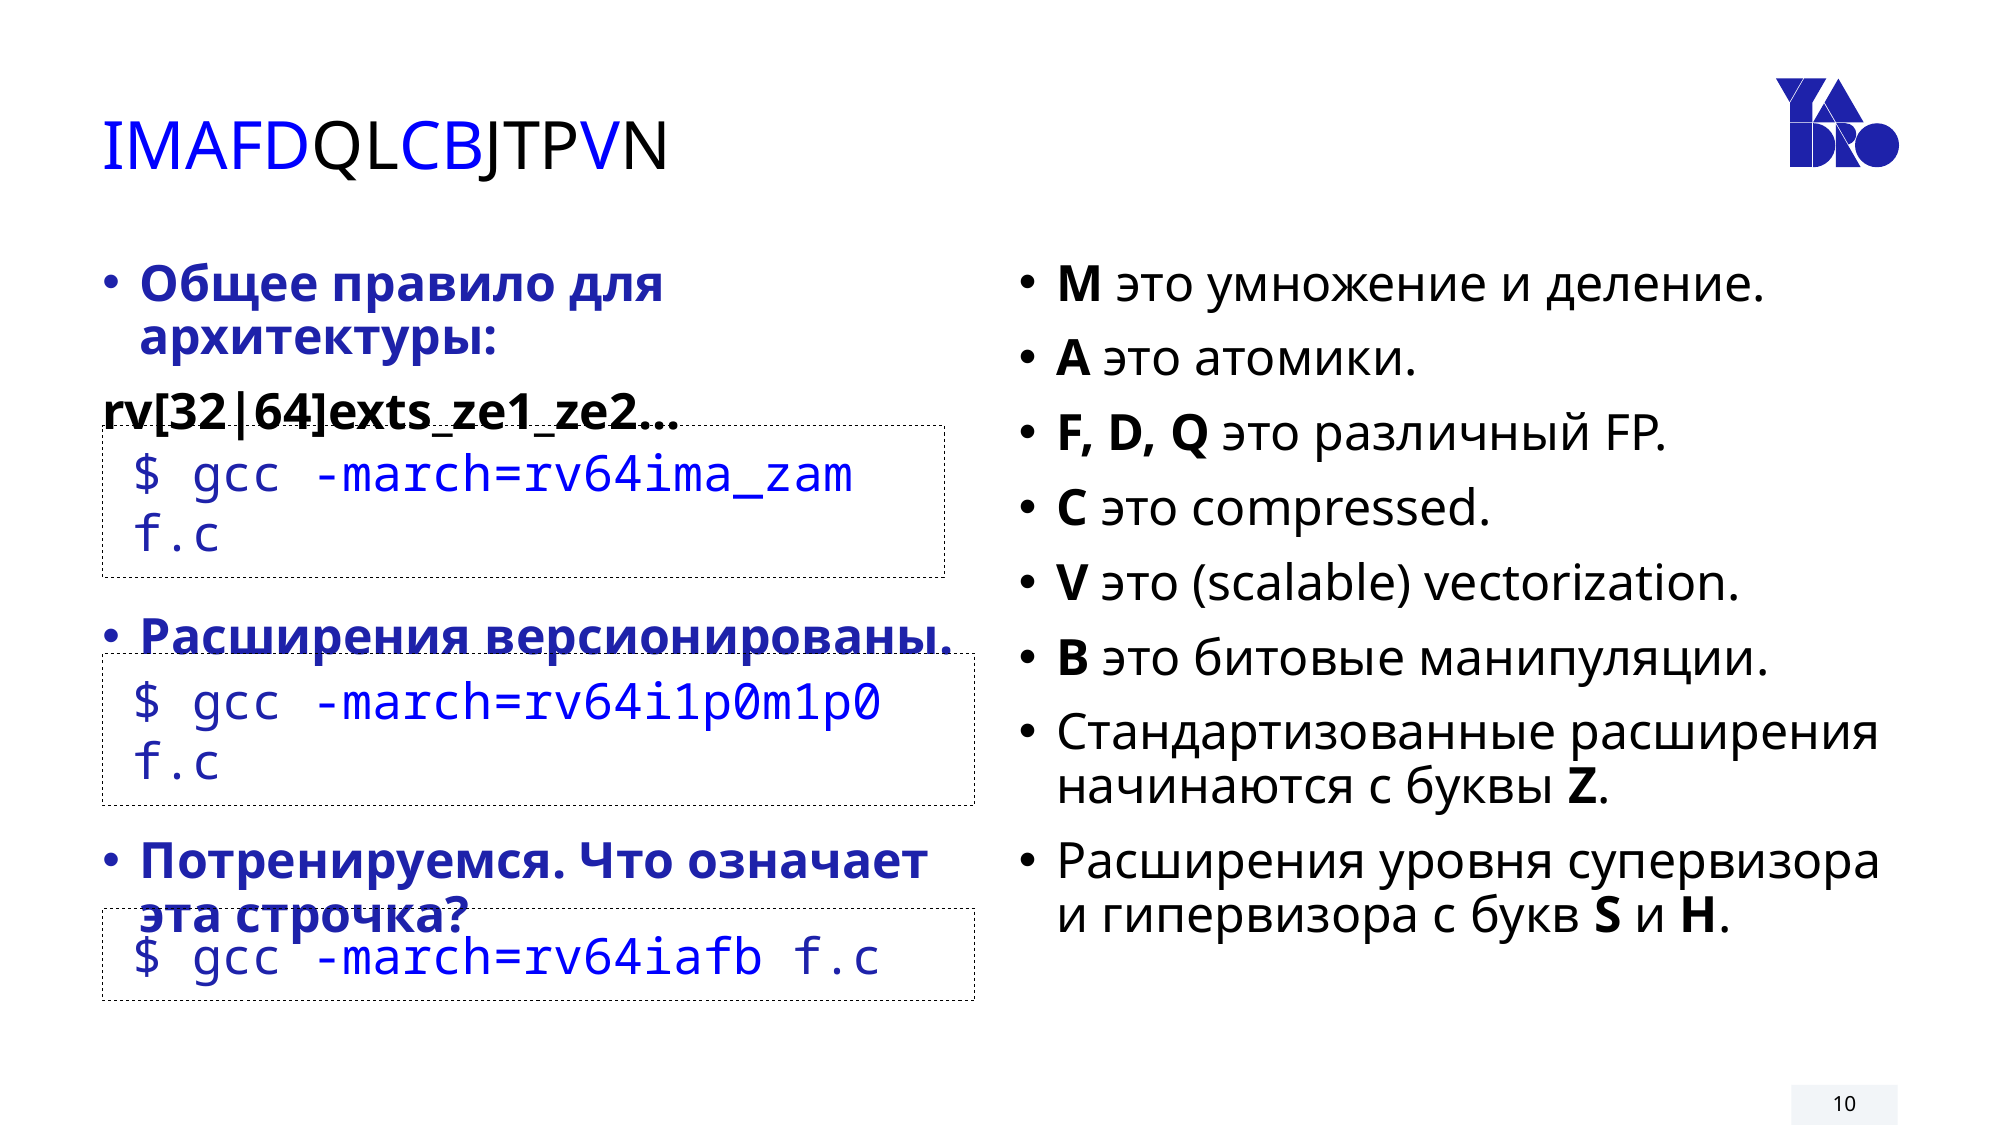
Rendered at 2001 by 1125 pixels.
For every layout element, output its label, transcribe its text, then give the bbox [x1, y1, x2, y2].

text_box $ gcc -march=rv64iafb f.c [102, 908, 975, 1001]
title IMAFDQLCBJTPVN [102, 109, 1646, 205]
text_box M это умножение и деление. A это атомики. F, D, Q это различный FP. C это compressed. V это (scalable) vectorization. B это битовые манипуляции. Стандартизованные расширения начинаются c буквы Z. Расширения уровня супервизора и гипервизора с букв S и H. [1018, 257, 1917, 1050]
text_box $ gcc -march=rv64i1p0m1p0 f.c [102, 653, 975, 806]
list Общее правило для архитектуры: rv[32|64]exts_ze1_ze2... Расширения версионированы. Потренируемся. Что означает эта строчка? [102, 257, 1000, 1050]
text_box $ gcc -march=rv64ima_zam f.c [102, 425, 945, 578]
